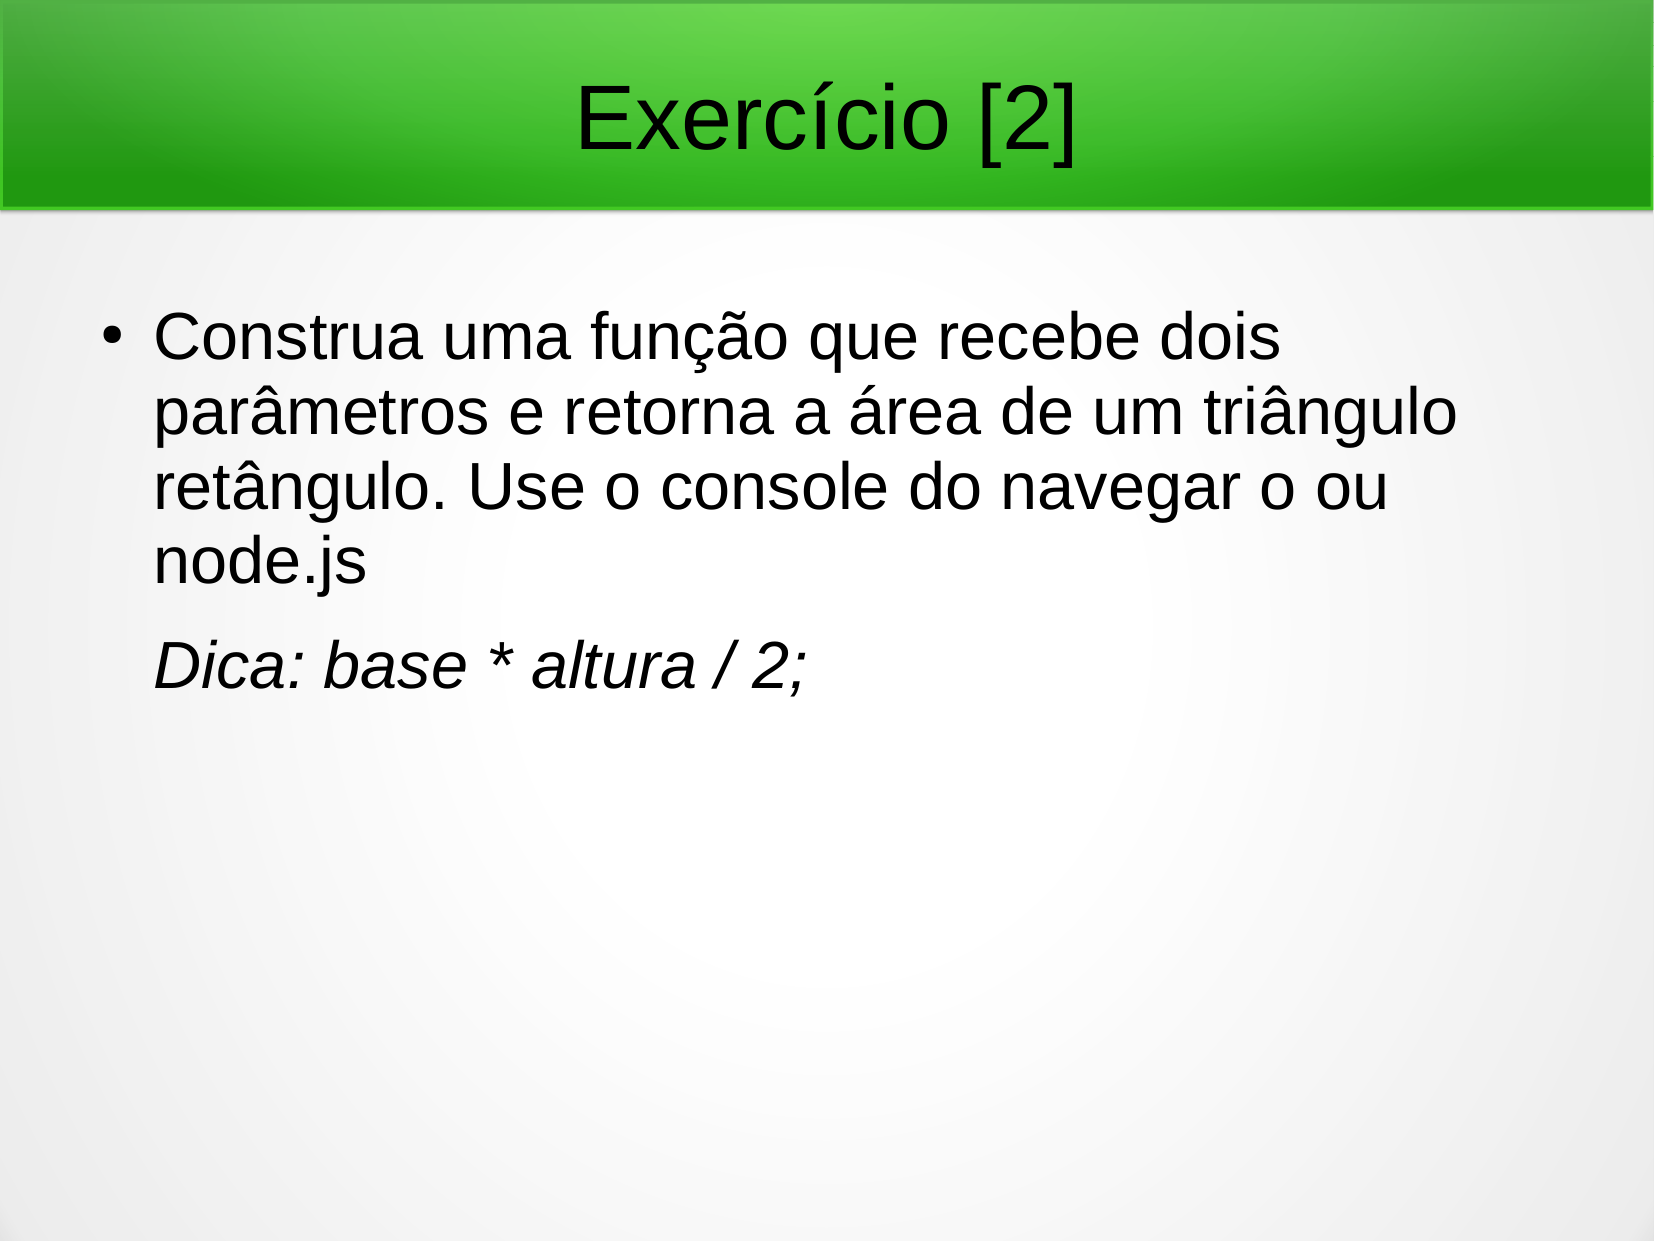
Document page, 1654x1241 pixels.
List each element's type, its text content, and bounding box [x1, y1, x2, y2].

title Exercício [2] [82, 47, 1571, 189]
list Construa uma função que recebe dois parâmetros e retorna a área de um triângulo retângulo. Use o console do navegar o ou node.js Dica: base * altura / 2; [82, 299, 1571, 1019]
